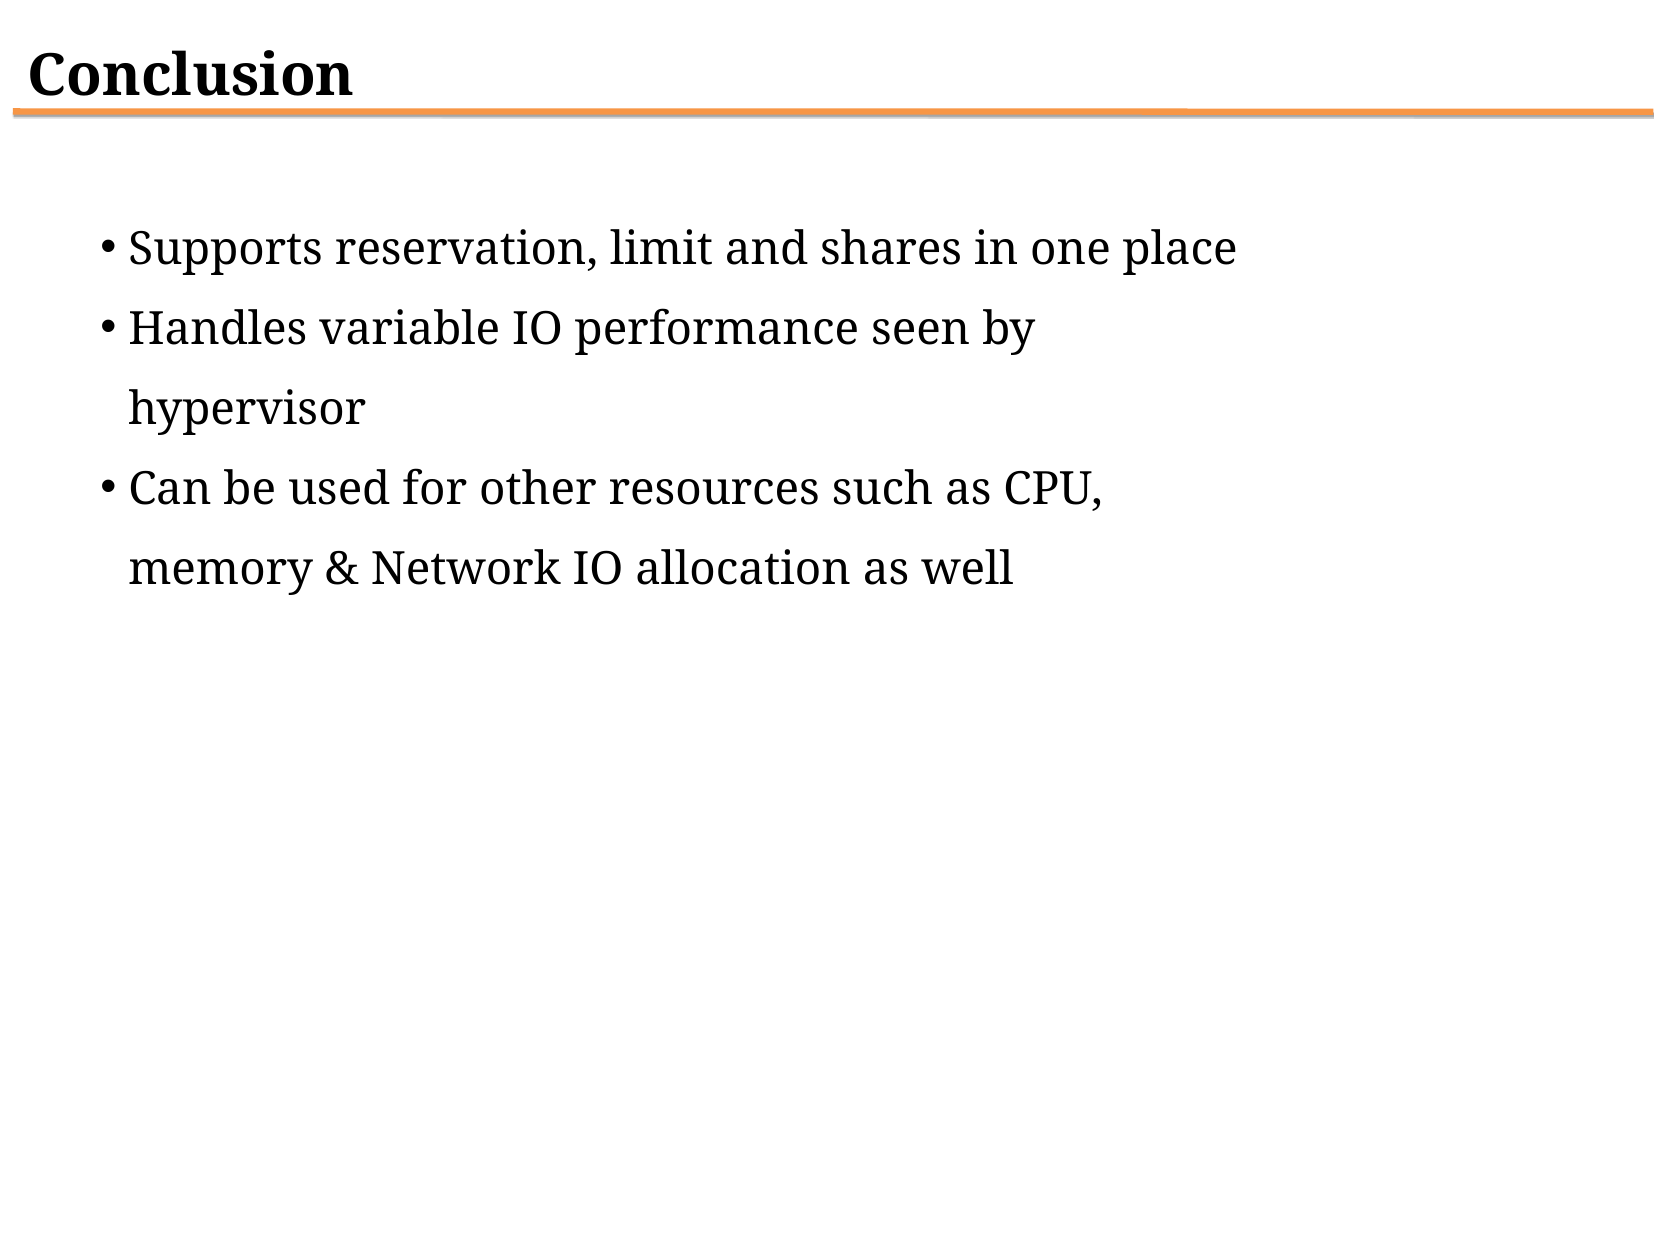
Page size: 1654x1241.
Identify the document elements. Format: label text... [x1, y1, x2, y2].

text_box Supports reservation, limit and shares in one place Handles variable IO performance seen by hypervisor Can be used for other resources such as CPU, memory & Network IO allocation as well [85, 211, 1481, 601]
text_box Conclusion [12, 25, 745, 108]
